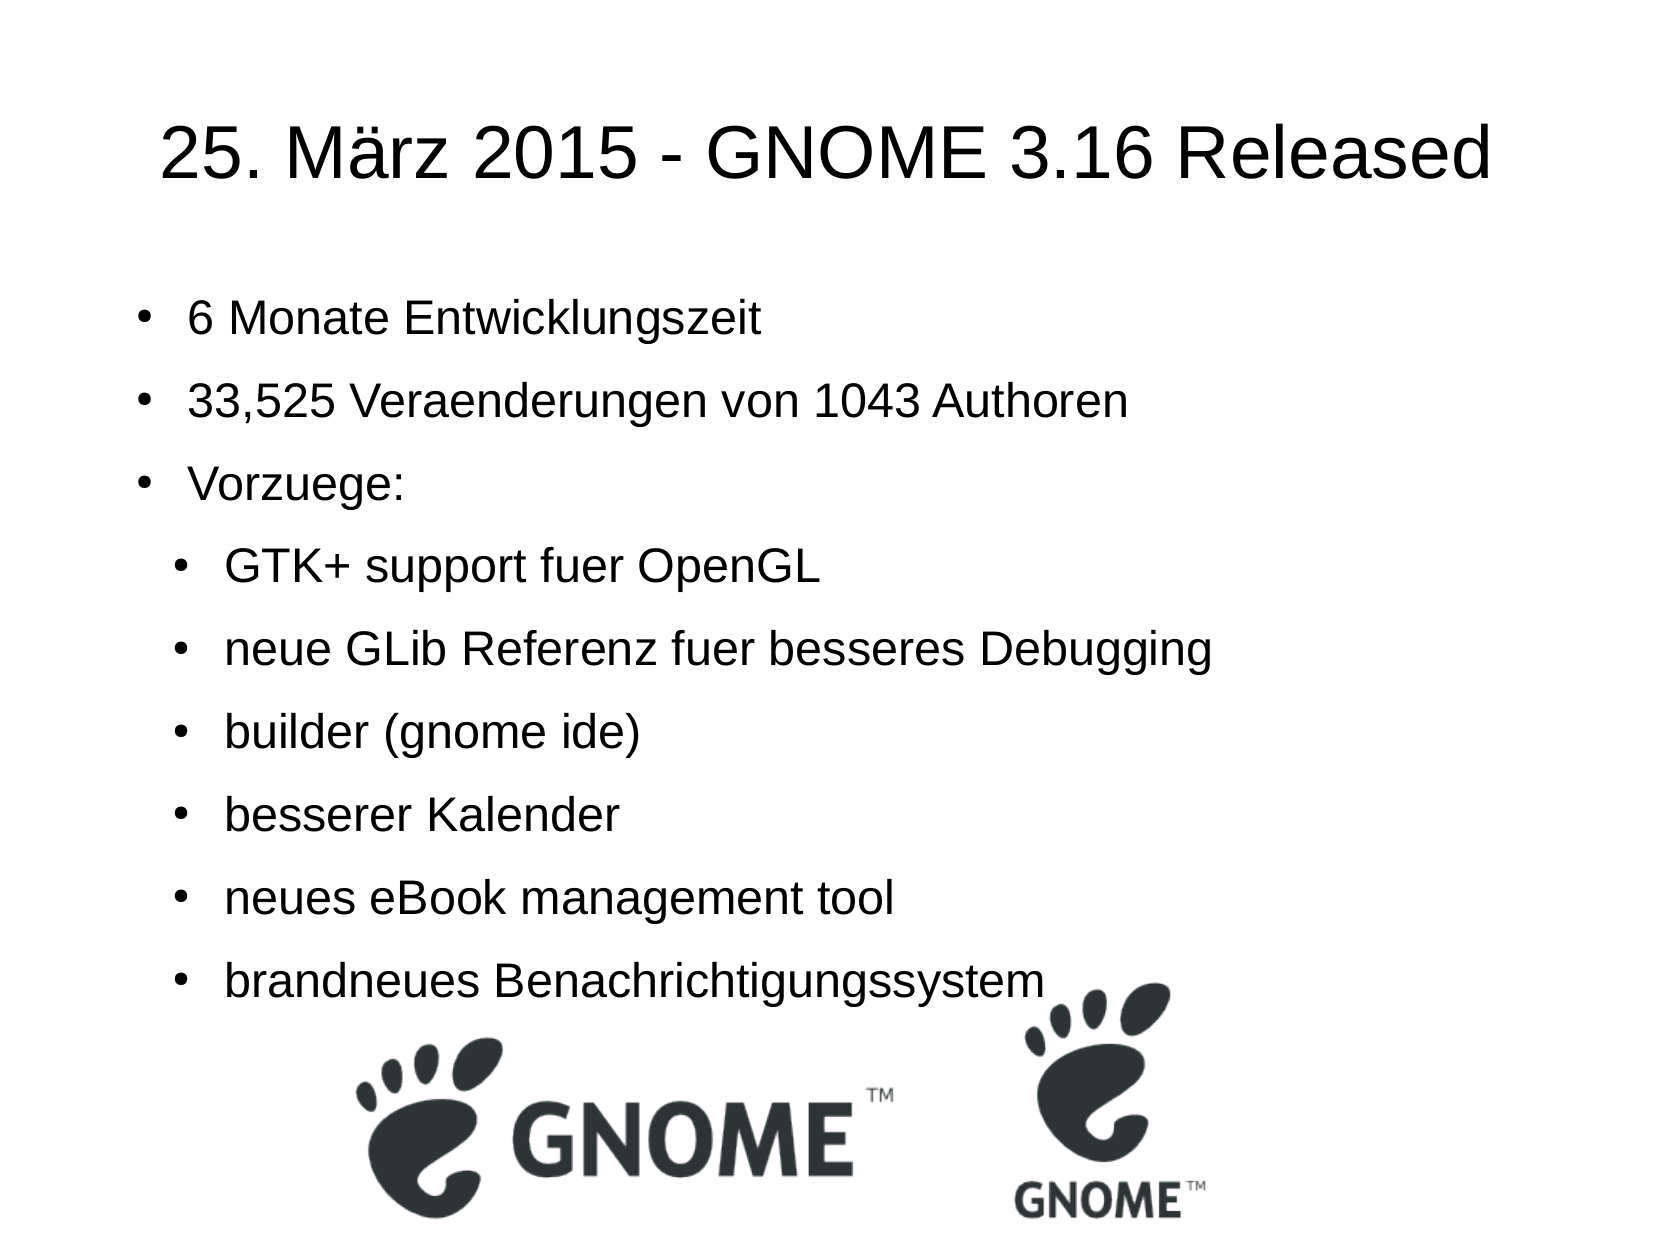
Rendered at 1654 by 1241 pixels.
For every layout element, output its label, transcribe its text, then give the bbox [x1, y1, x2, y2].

list 6 Monate Entwicklungszeit 33,525 Veraenderungen von 1043 Authoren Vorzuege: GTK+ support fuer OpenGL neue GLib Referenz fuer besseres Debugging builder (gnome ide) besserer Kalender neues eBook management tool brandneues Benachrichtigungssystem [82, 290, 1571, 1010]
title 25. März 2015 - GNOME 3.16 Released [82, 49, 1571, 257]
picture [258, 917, 1326, 1241]
